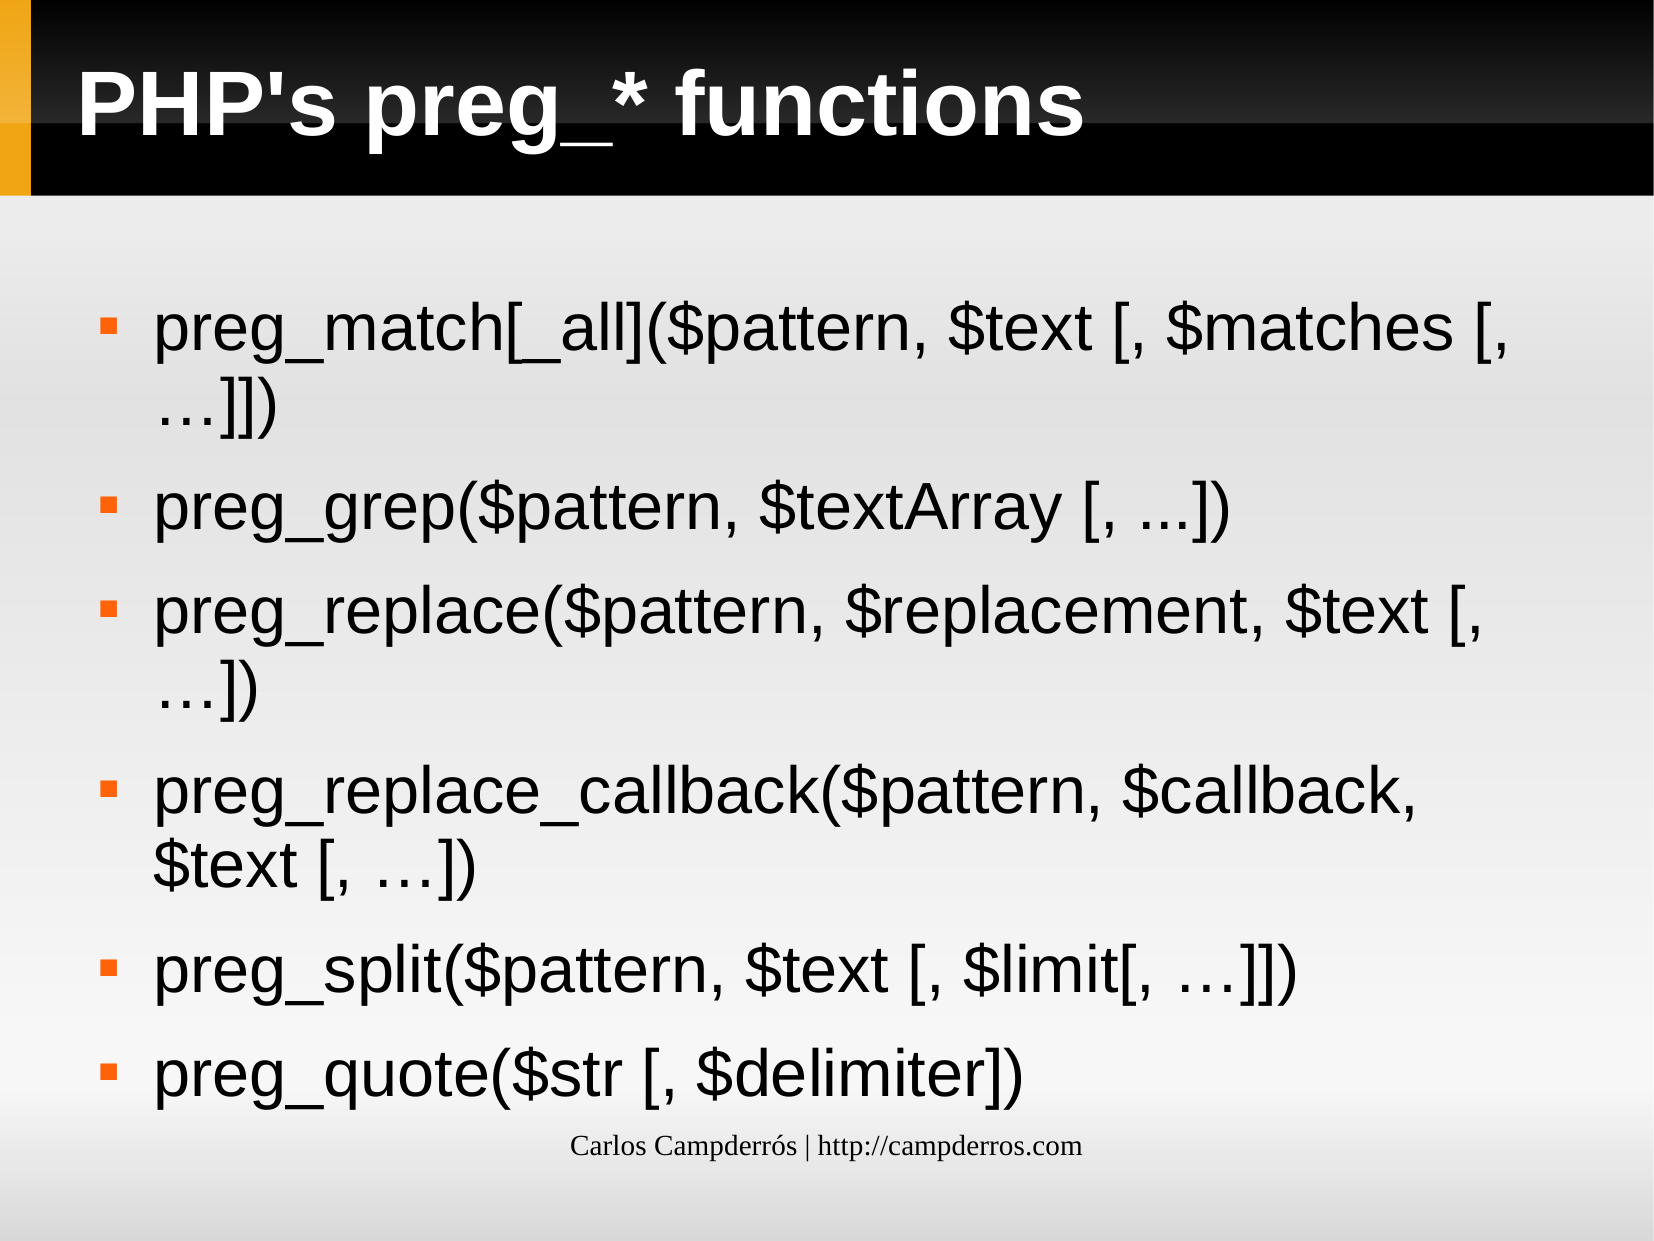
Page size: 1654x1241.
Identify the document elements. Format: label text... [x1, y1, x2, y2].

picture [0, 0, 1654, 1241]
title PHP's preg_* functions [76, 0, 1565, 208]
list preg_match[_all]($pattern, $text [, $matches [, …]]) preg_grep($pattern, $textArray [, ...]) preg_replace($pattern, $replacement, $text [, …]) preg_replace_callback($pattern, $callback, $text [, …]) preg_split($pattern, $text [, $limit[, …]]) preg_quote($str [, $delimiter]) [82, 290, 1571, 1111]
